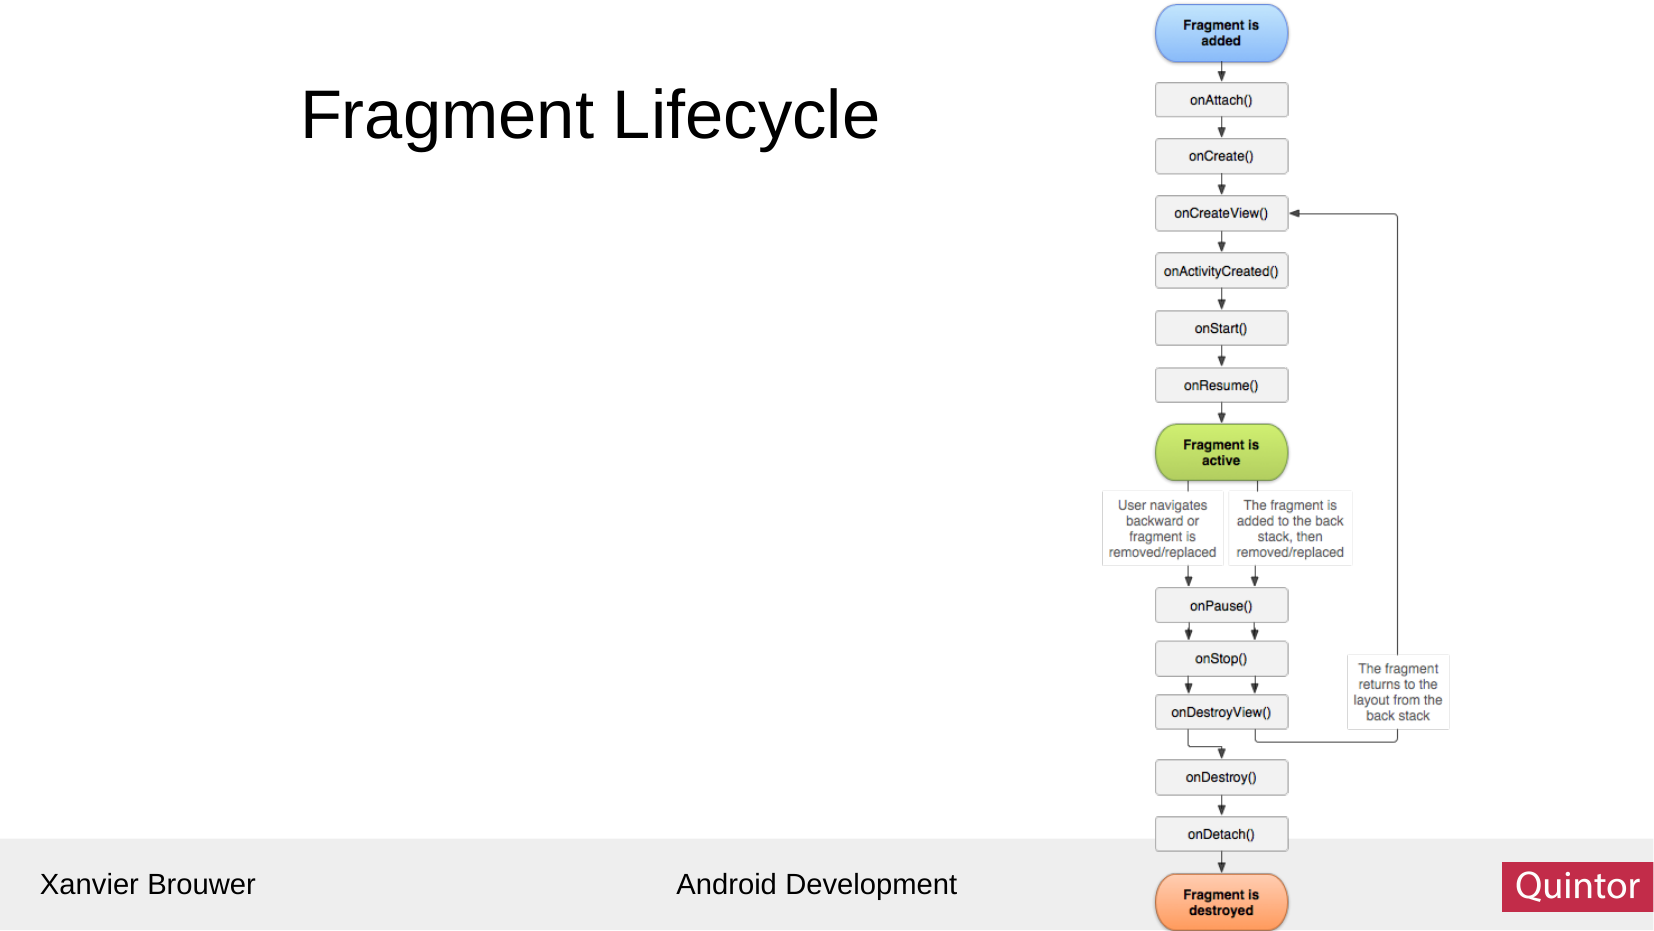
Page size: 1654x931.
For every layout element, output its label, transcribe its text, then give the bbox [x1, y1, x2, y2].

title Fragment Lifecycle [82, 37, 1098, 193]
picture [1502, 862, 1654, 912]
picture [1098, 0, 1453, 931]
